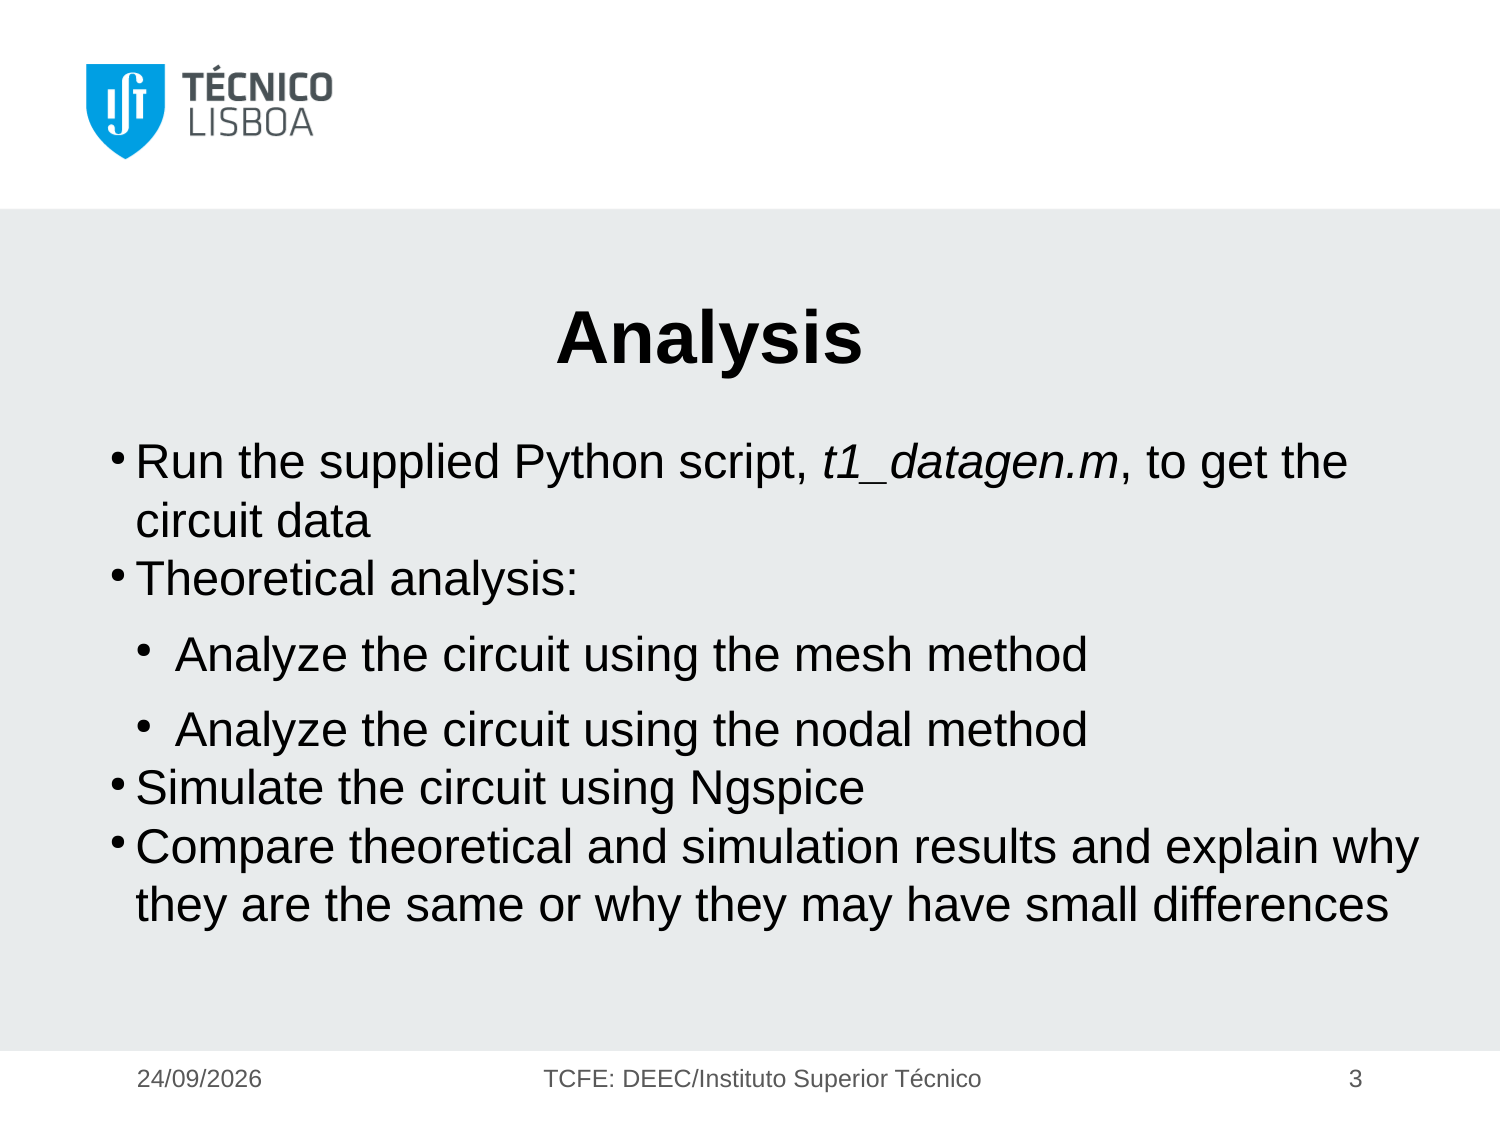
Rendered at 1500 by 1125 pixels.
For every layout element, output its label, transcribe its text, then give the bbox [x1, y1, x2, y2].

title Analysis [540, 262, 891, 405]
list Run the supplied Python script, t1_datagen.m, to get the circuit data Theoretical analysis: Analyze the circuit using the mesh method Analyze the circuit using the nodal method Simulate the circuit using Ngspice Compare theoretical and simulation results and explain why they are the same or why they may have small differences [94, 422, 1455, 944]
picture [0, 0, 1500, 1125]
